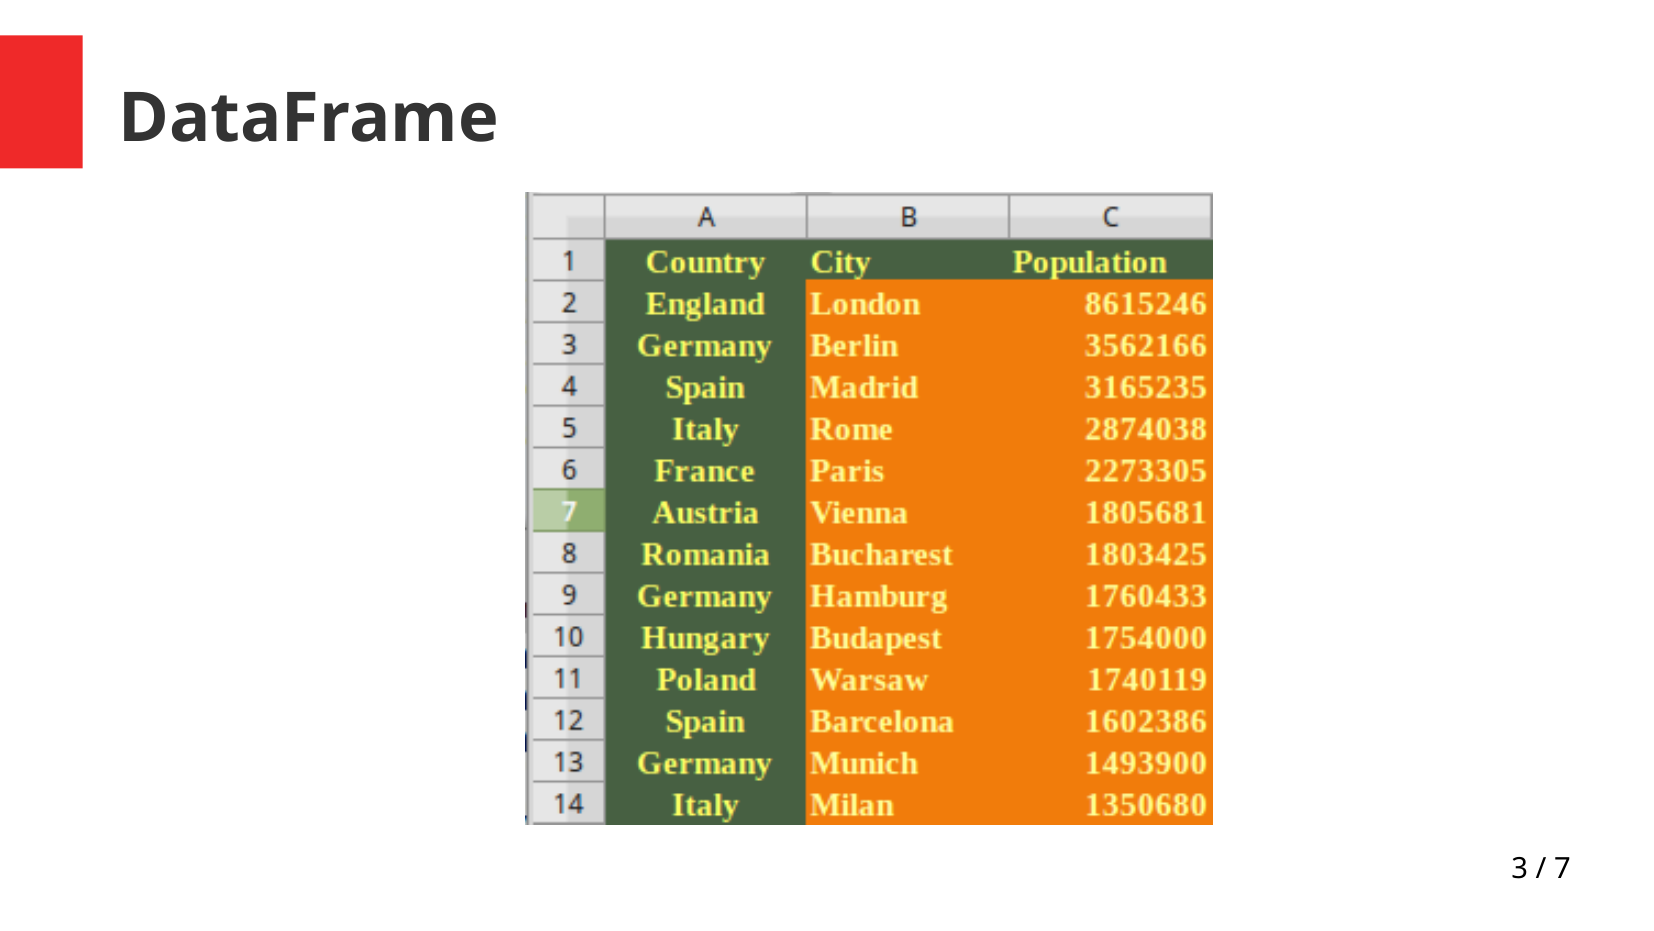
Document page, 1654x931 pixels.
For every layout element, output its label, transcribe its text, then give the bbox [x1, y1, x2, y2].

picture [525, 192, 1213, 826]
title DataFrame [118, 37, 1571, 193]
